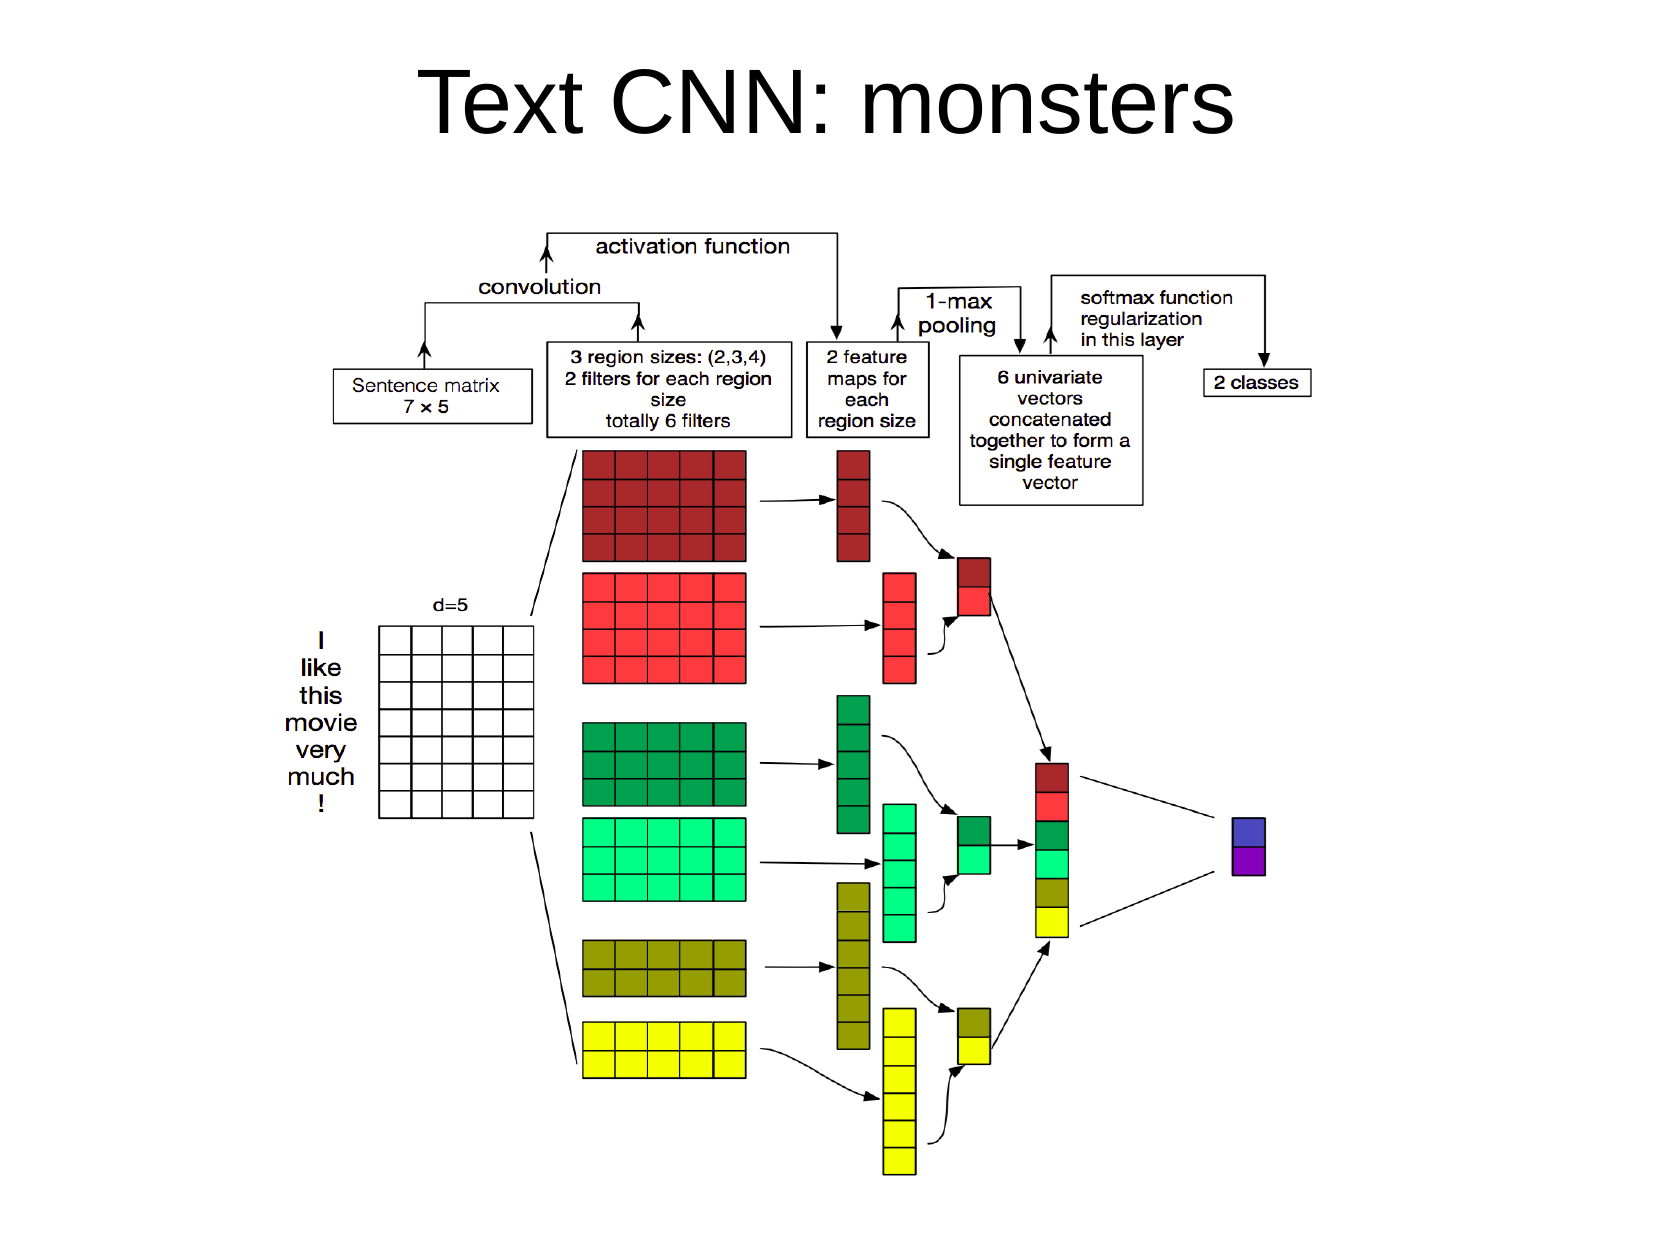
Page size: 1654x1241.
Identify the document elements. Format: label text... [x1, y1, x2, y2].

title Text CNN: monsters [82, 49, 1571, 257]
picture [172, 166, 1441, 1201]
